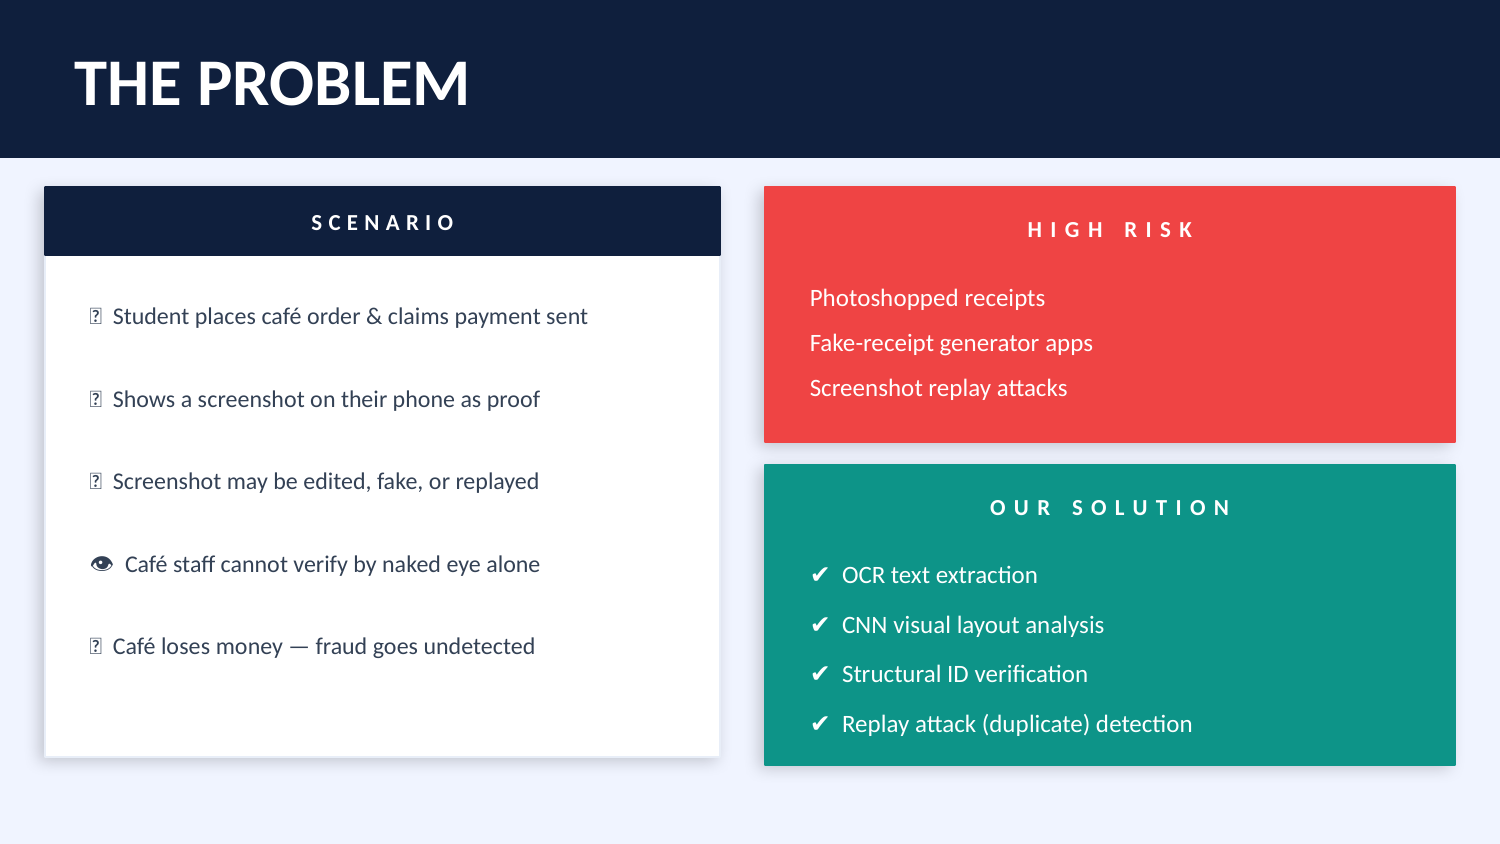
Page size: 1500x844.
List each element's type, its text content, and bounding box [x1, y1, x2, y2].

text_box ✔ Replay attack (duplicate) detection [794, 696, 1425, 749]
text_box ✔ CNN visual layout analysis [794, 596, 1425, 646]
text_box Screenshot replay attacks [794, 360, 1425, 413]
text_box [764, 263, 1455, 443]
text_box ✔ OCR text extraction [794, 547, 1425, 596]
text_box [44, 255, 720, 758]
text_box THE PROBLEM [59, 15, 1440, 143]
text_box 💸 Café loses money — fraud goes undetected [74, 607, 690, 683]
text_box Fake-receipt generator apps [794, 315, 1425, 360]
text_box HIGH RISK [764, 195, 1455, 263]
text_box 📸 Shows a screenshot on their phone as proof [74, 359, 690, 435]
text_box SCENARIO [44, 187, 720, 255]
text_box [764, 540, 1455, 765]
text_box [764, 464, 1455, 472]
text_box 🧾 Screenshot may be edited, fake, or replayed [74, 442, 690, 518]
text_box [764, 187, 1455, 195]
text_box [0, 0, 1500, 158]
text_box Photoshopped receipts [794, 270, 1425, 315]
text_box 📱 Student places café order & claims payment sent [74, 277, 690, 353]
text_box 👁️ Café staff cannot verify by naked eye alone [74, 524, 690, 600]
text_box ✔ Structural ID verification [794, 646, 1425, 696]
text_box OUR SOLUTION [764, 472, 1455, 540]
